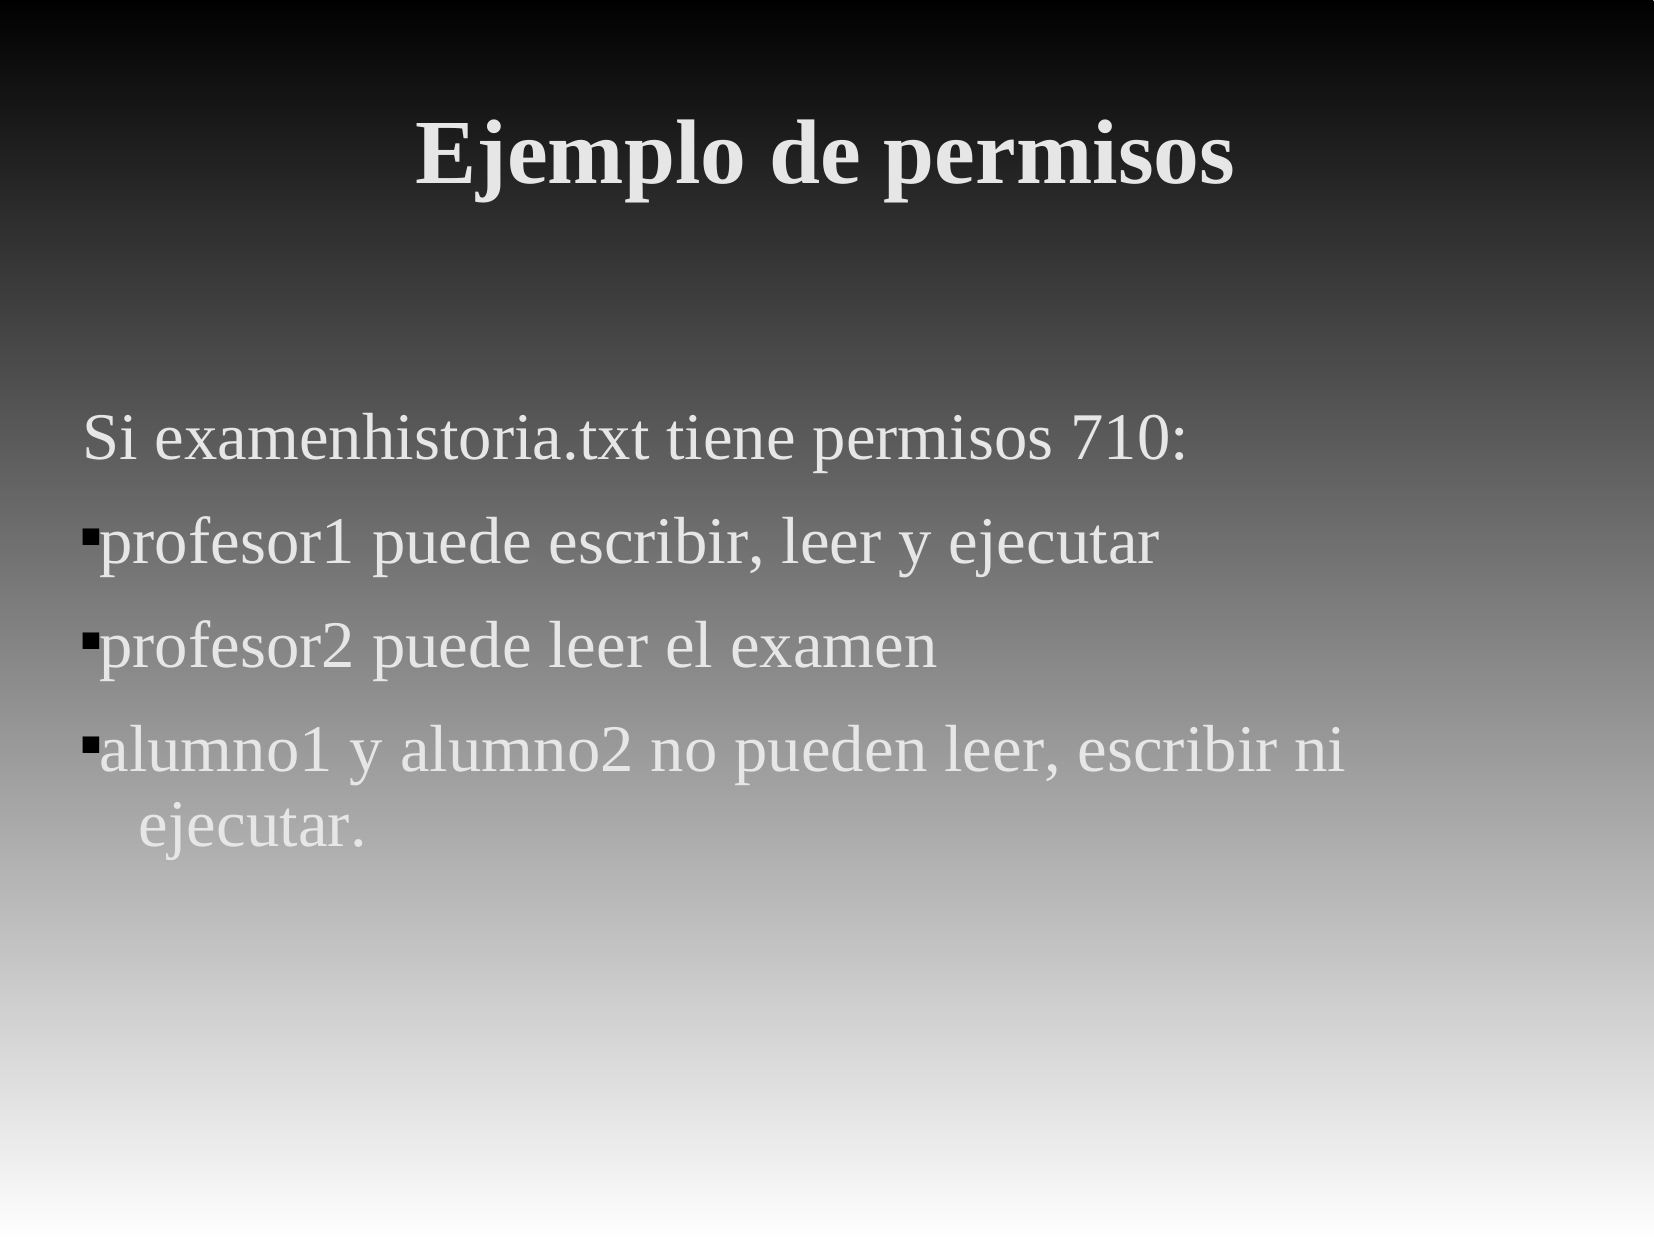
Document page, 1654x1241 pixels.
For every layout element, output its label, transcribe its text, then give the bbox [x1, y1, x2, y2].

list Si examenhistoria.txt tiene permisos 710: profesor1 puede escribir, leer y ejecutar profesor2 puede leer el examen alumno1 y alumno2 no pueden leer, escribir ni ejecutar. [82, 290, 1571, 1109]
title Ejemplo de permisos [82, 56, 1571, 249]
